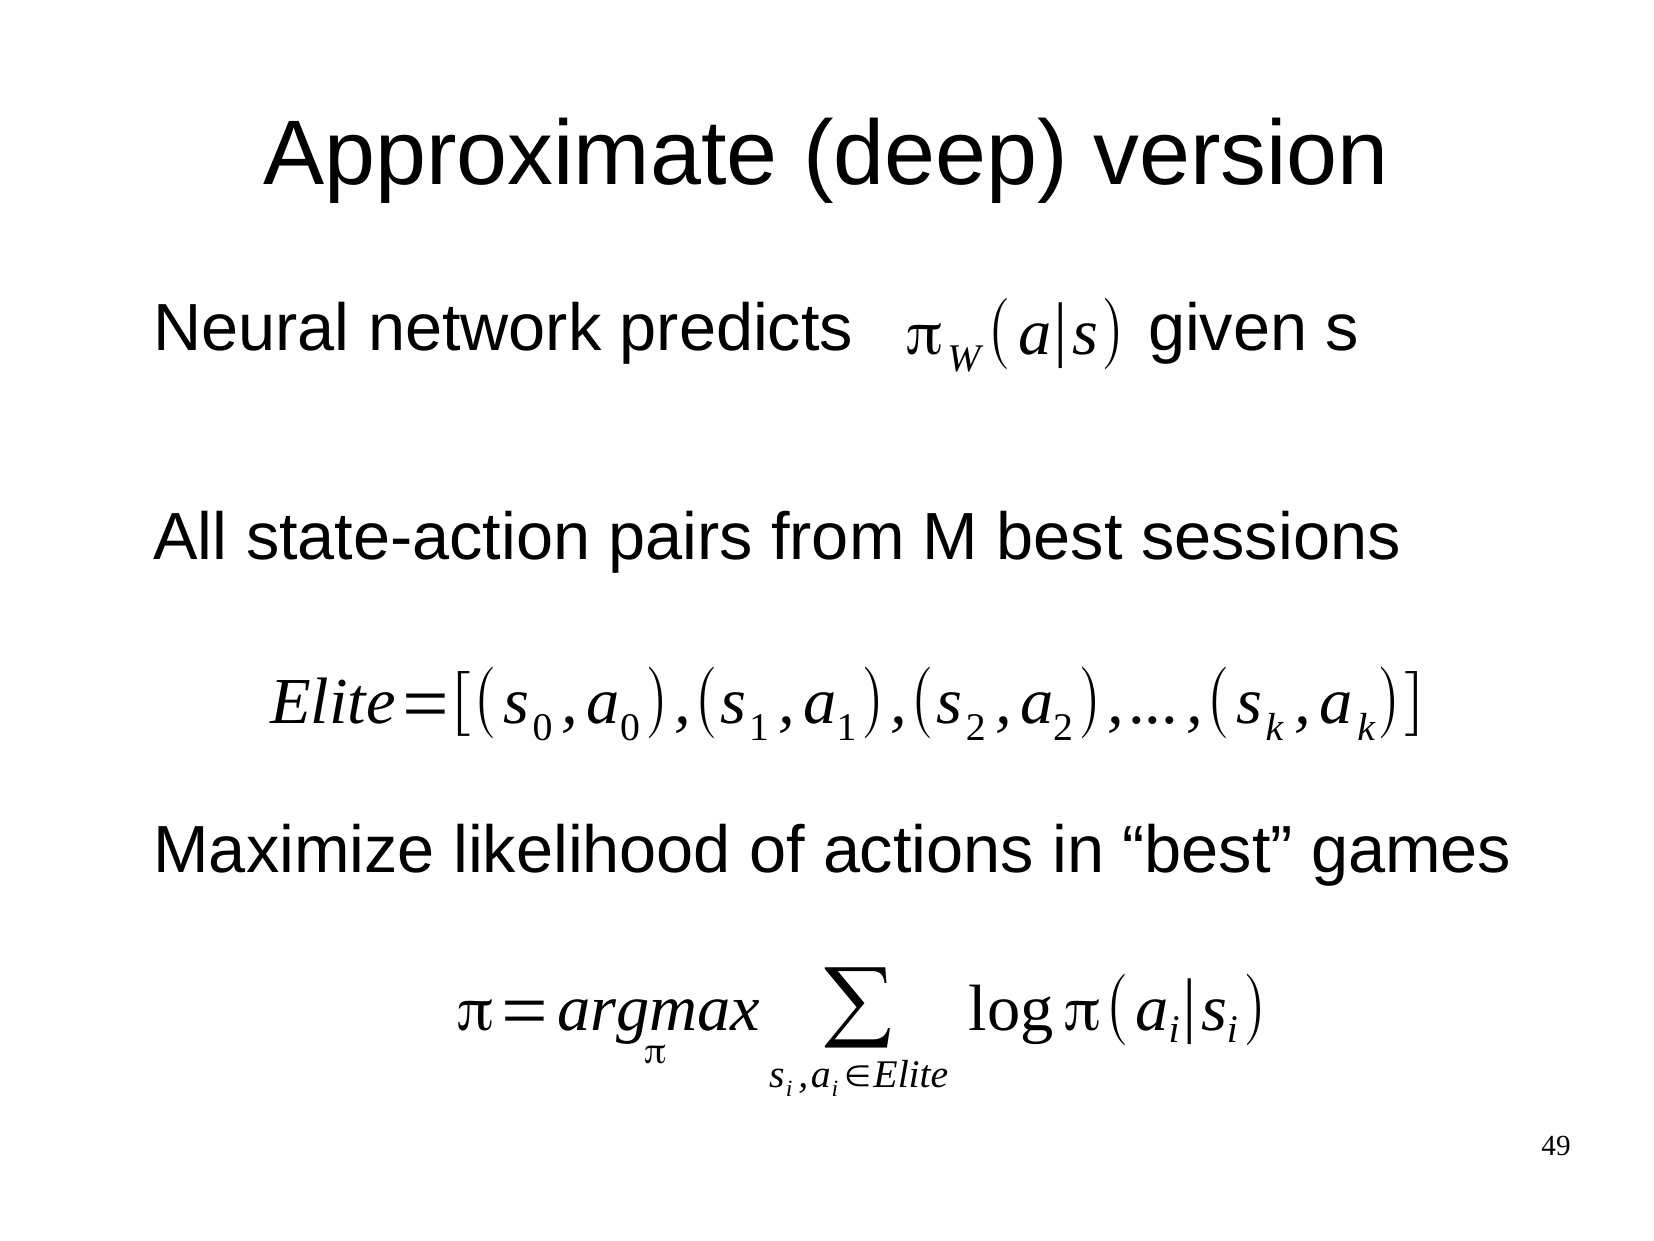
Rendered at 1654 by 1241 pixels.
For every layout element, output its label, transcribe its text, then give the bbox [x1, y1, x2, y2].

list Neural network predicts given s All state-action pairs from M best sessions Maximize likelihood of actions in “best” games [82, 290, 1571, 1010]
chart [889, 293, 1139, 379]
title Approximate (deep) version [82, 49, 1571, 257]
chart [249, 662, 1439, 747]
chart [440, 961, 1282, 1102]
